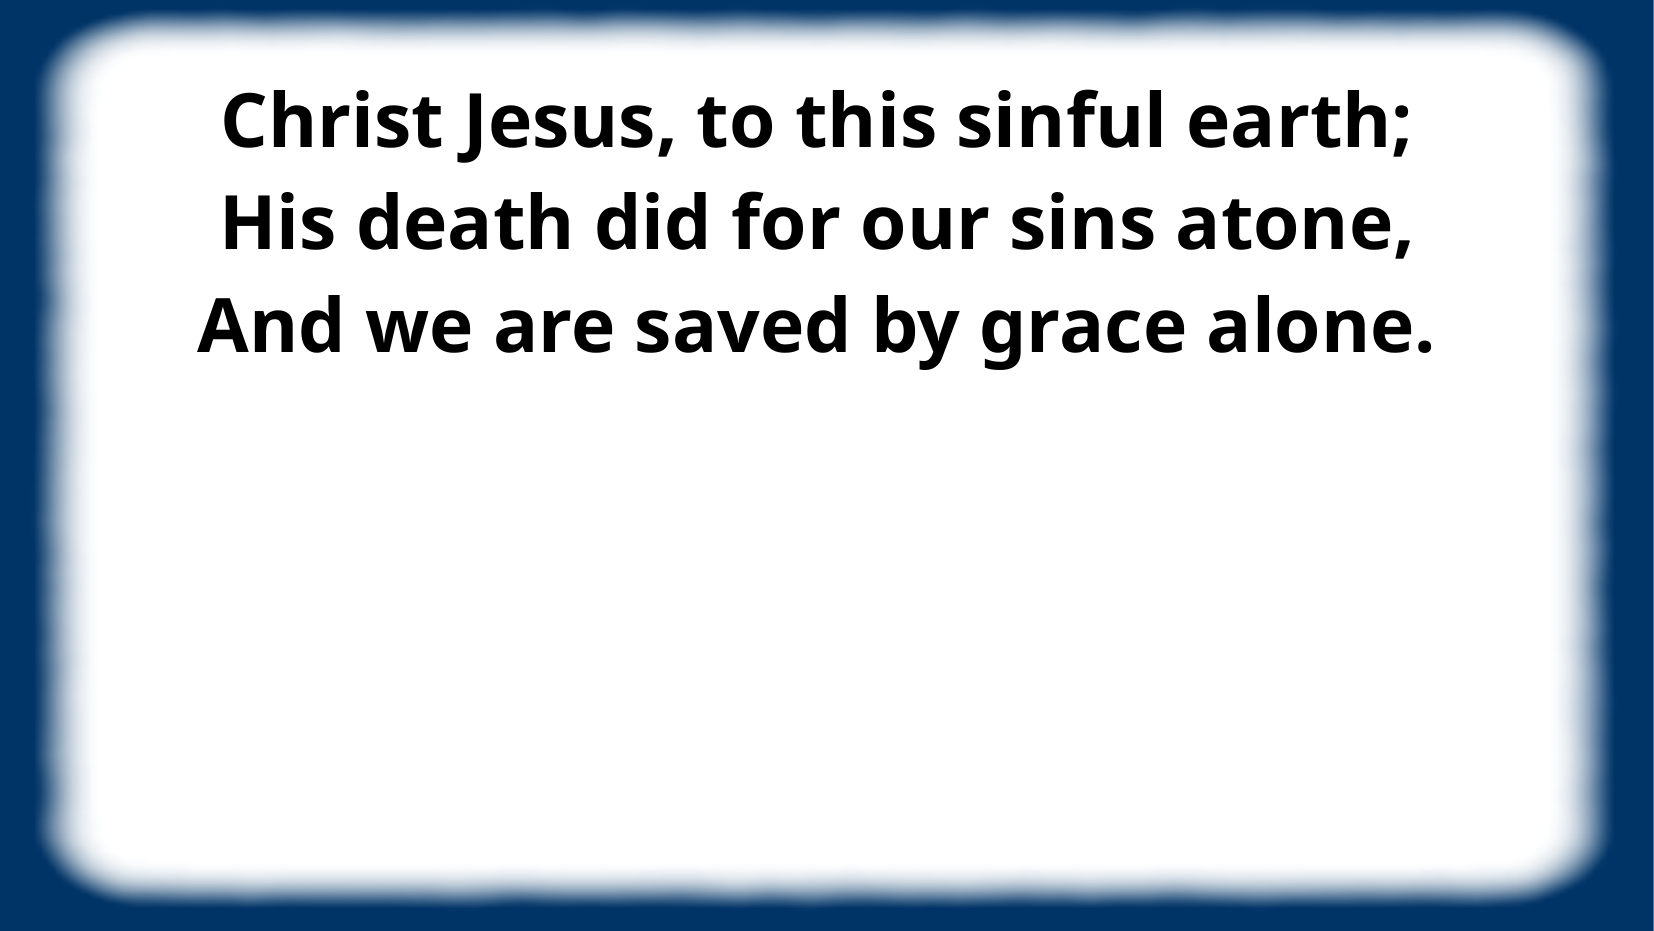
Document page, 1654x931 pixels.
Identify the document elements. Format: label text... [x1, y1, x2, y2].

picture [0, 0, 1654, 931]
text_box Christ Jesus, to this sinful earth; His death did for our sins atone, And we are saved by grace alone. [90, 60, 1546, 406]
